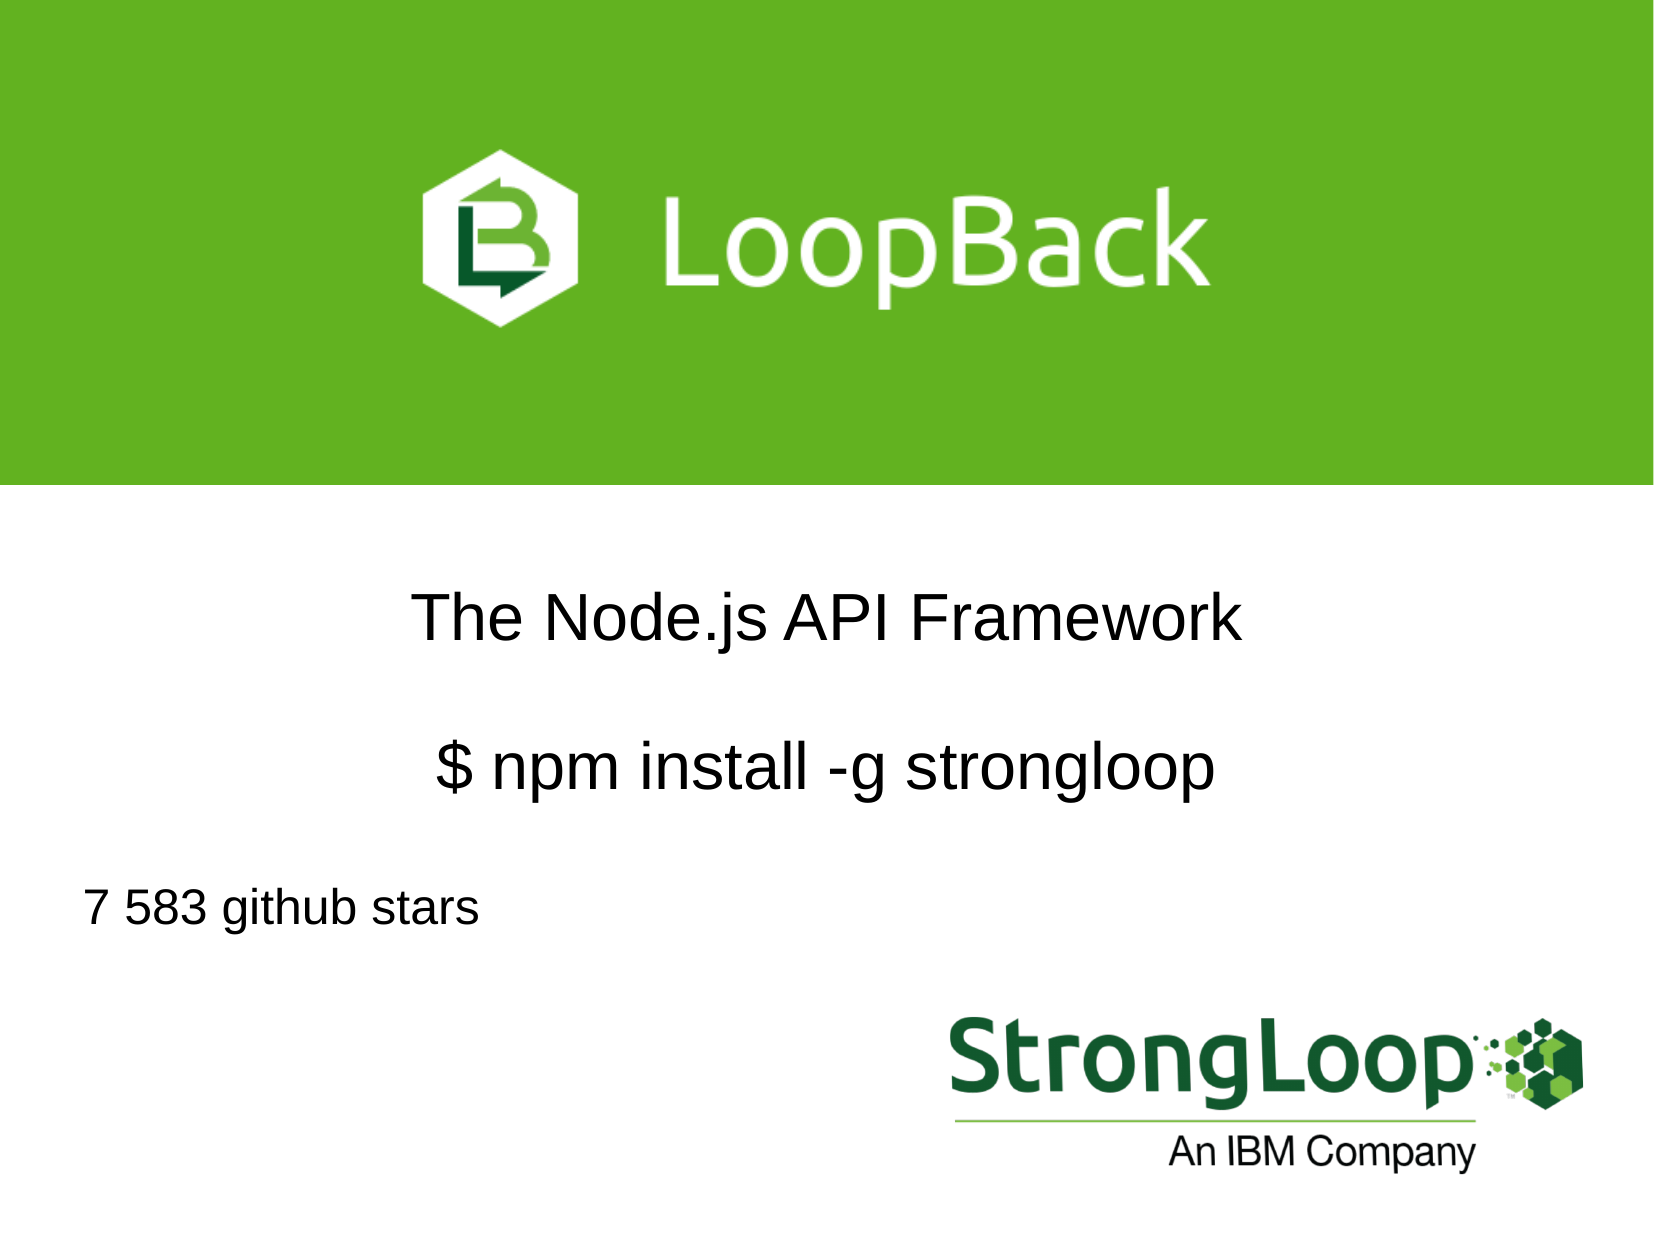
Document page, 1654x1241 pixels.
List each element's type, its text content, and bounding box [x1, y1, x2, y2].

picture [0, 0, 1654, 485]
subtitle The Node.js API Framework $ npm install -g strongloop 7 583 github stars [82, 519, 1571, 1182]
picture [909, 980, 1607, 1188]
